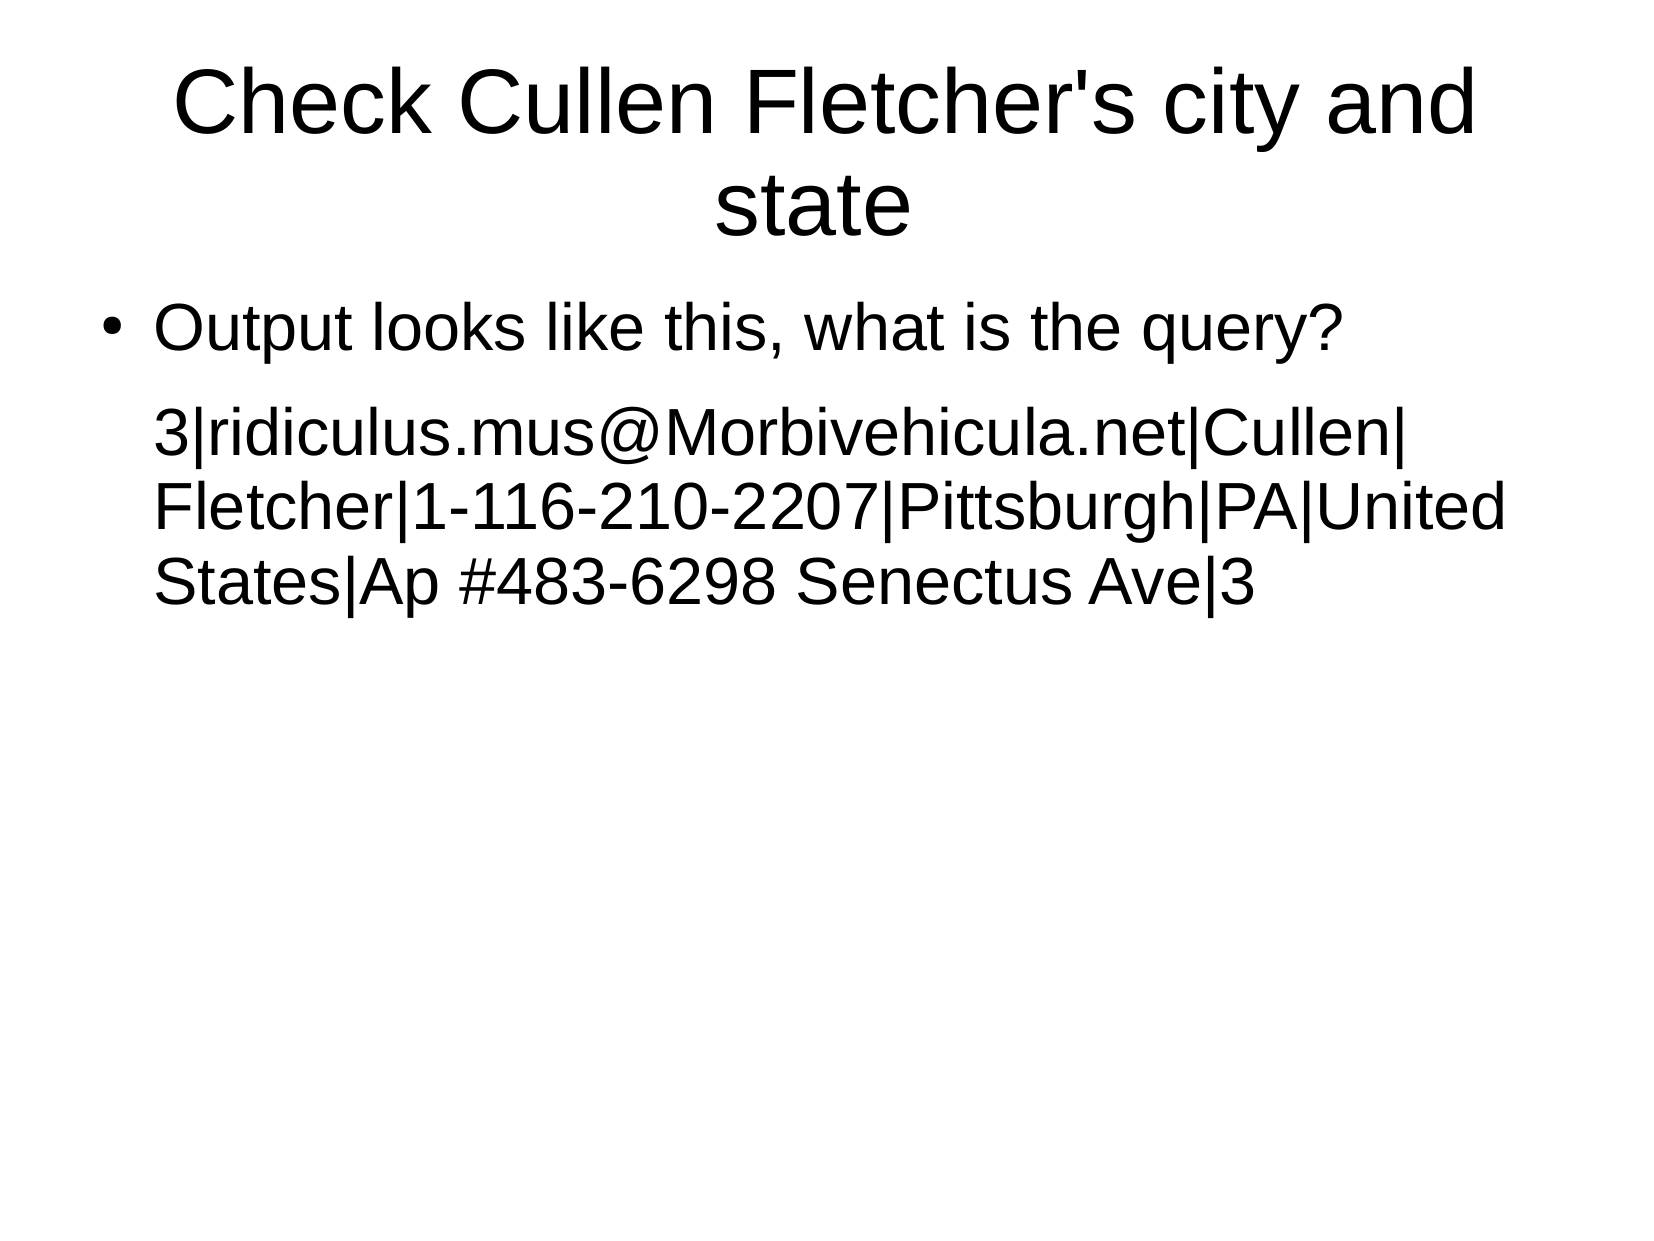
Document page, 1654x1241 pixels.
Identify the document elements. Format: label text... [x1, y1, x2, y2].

list Output looks like this, what is the query? 3|ridiculus.mus@Morbivehicula.net|Cullen|Fletcher|1-116-210-2207|Pittsburgh|PA|United States|Ap #483-6298 Senectus Ave|3 [82, 290, 1571, 1010]
title Check Cullen Fletcher's city and state [82, 49, 1571, 257]
